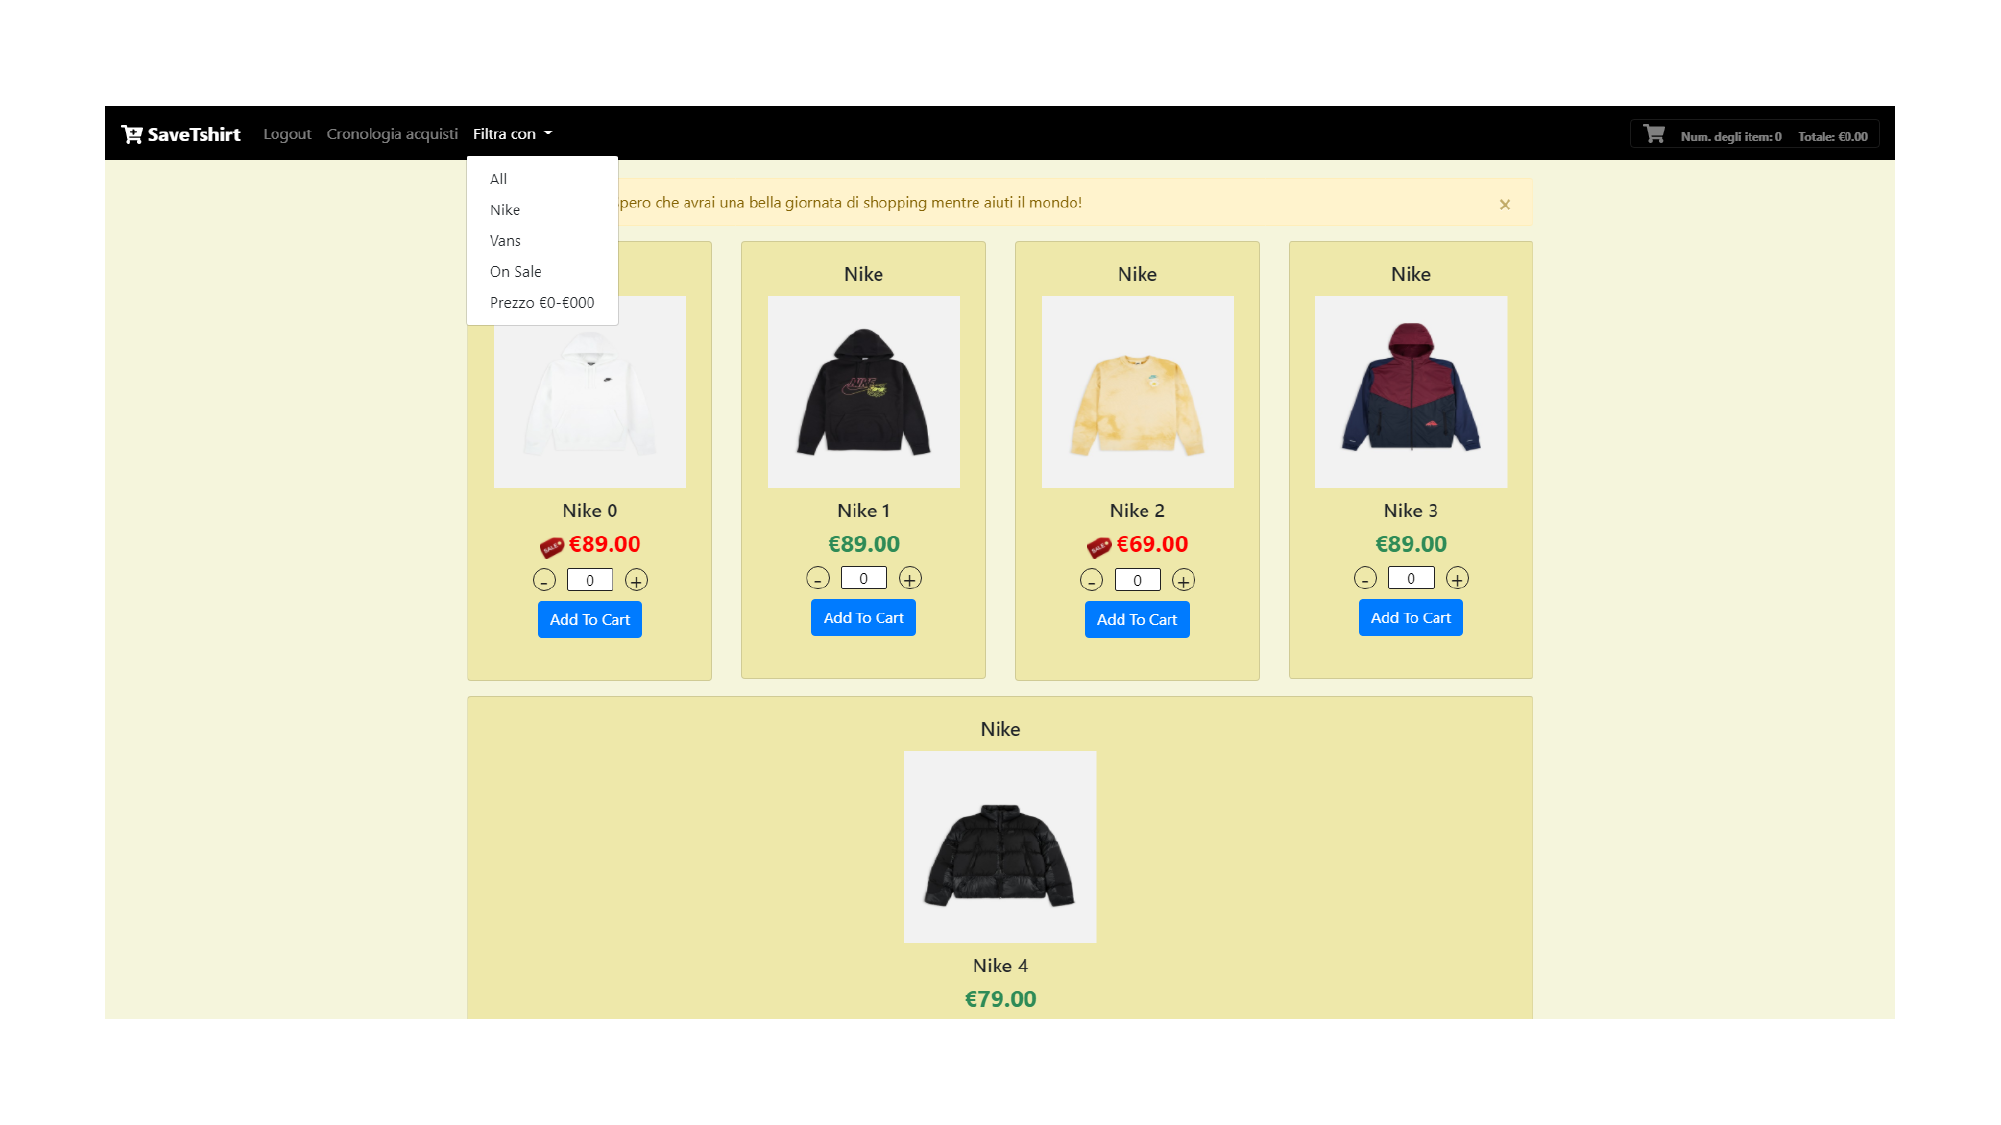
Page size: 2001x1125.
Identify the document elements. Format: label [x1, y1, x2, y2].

picture [105, 106, 1895, 1019]
